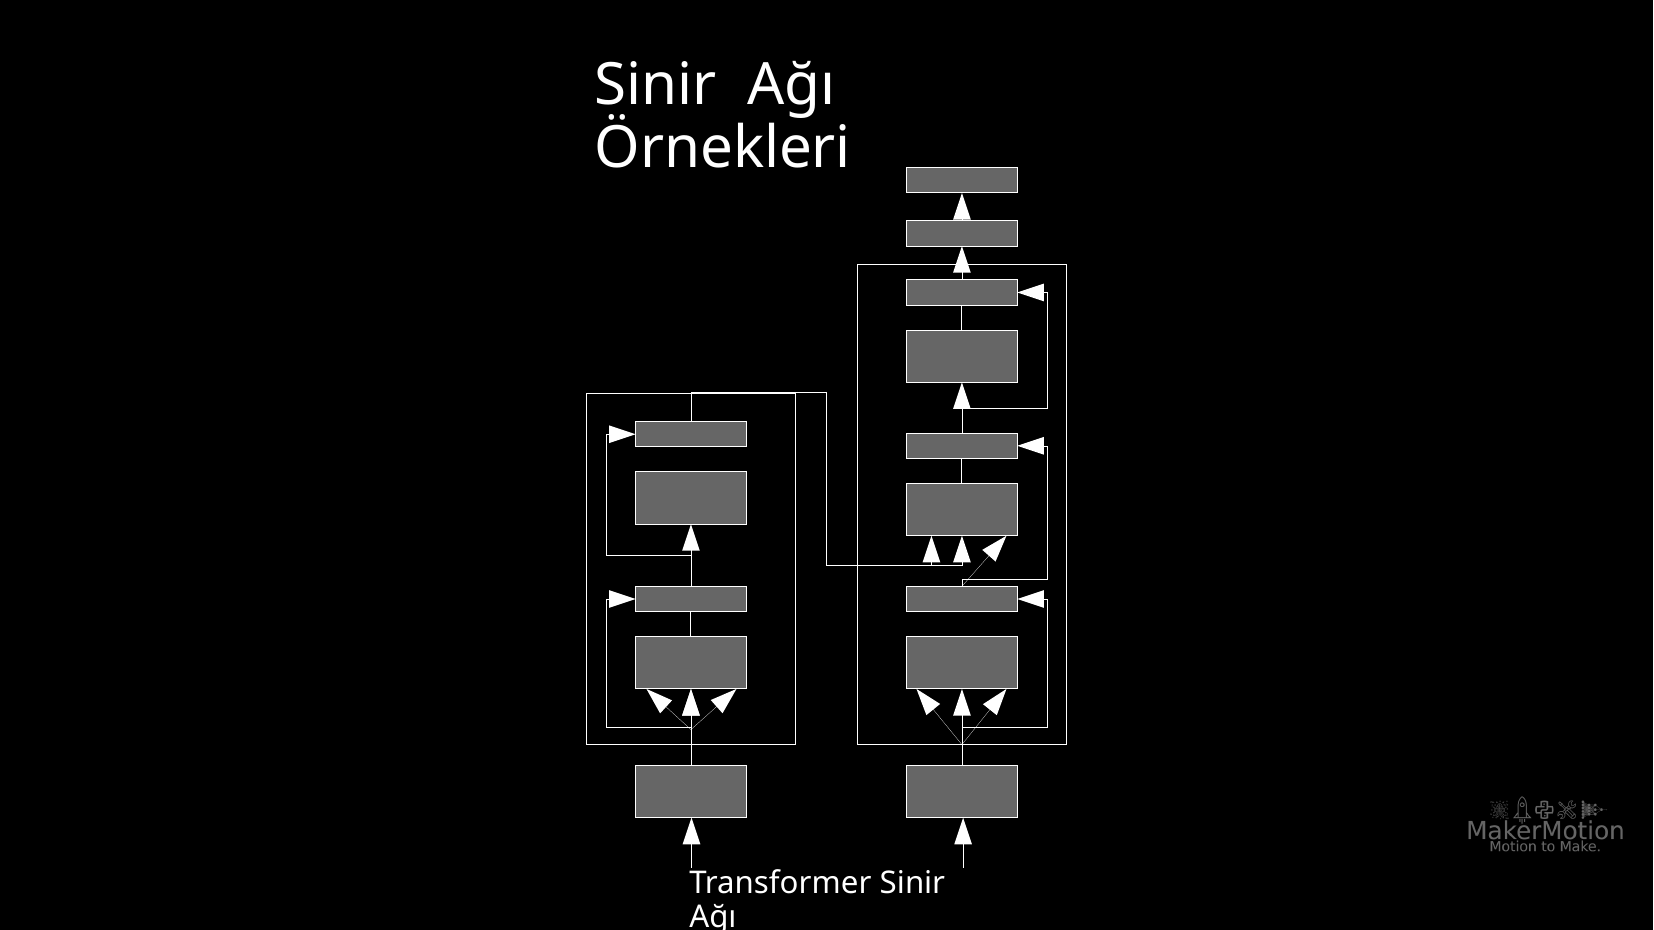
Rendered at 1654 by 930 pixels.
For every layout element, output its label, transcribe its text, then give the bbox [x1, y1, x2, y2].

text_box [906, 279, 1018, 306]
title Sinir Ağı Örnekleri [579, 26, 1036, 207]
text_box [635, 421, 747, 447]
text_box [906, 636, 1018, 689]
text_box [906, 220, 1018, 247]
text_box [635, 765, 747, 818]
text_box [906, 765, 1018, 818]
text_box [906, 433, 1018, 459]
picture [1440, 719, 1651, 930]
text_box [906, 330, 1018, 383]
text_box [635, 636, 747, 689]
text_box [906, 167, 1018, 193]
text_box [906, 586, 1018, 612]
text_box [906, 483, 1018, 536]
text_box [635, 586, 747, 612]
text_box [635, 471, 747, 525]
title Transformer Sinir Ağı [674, 810, 979, 930]
